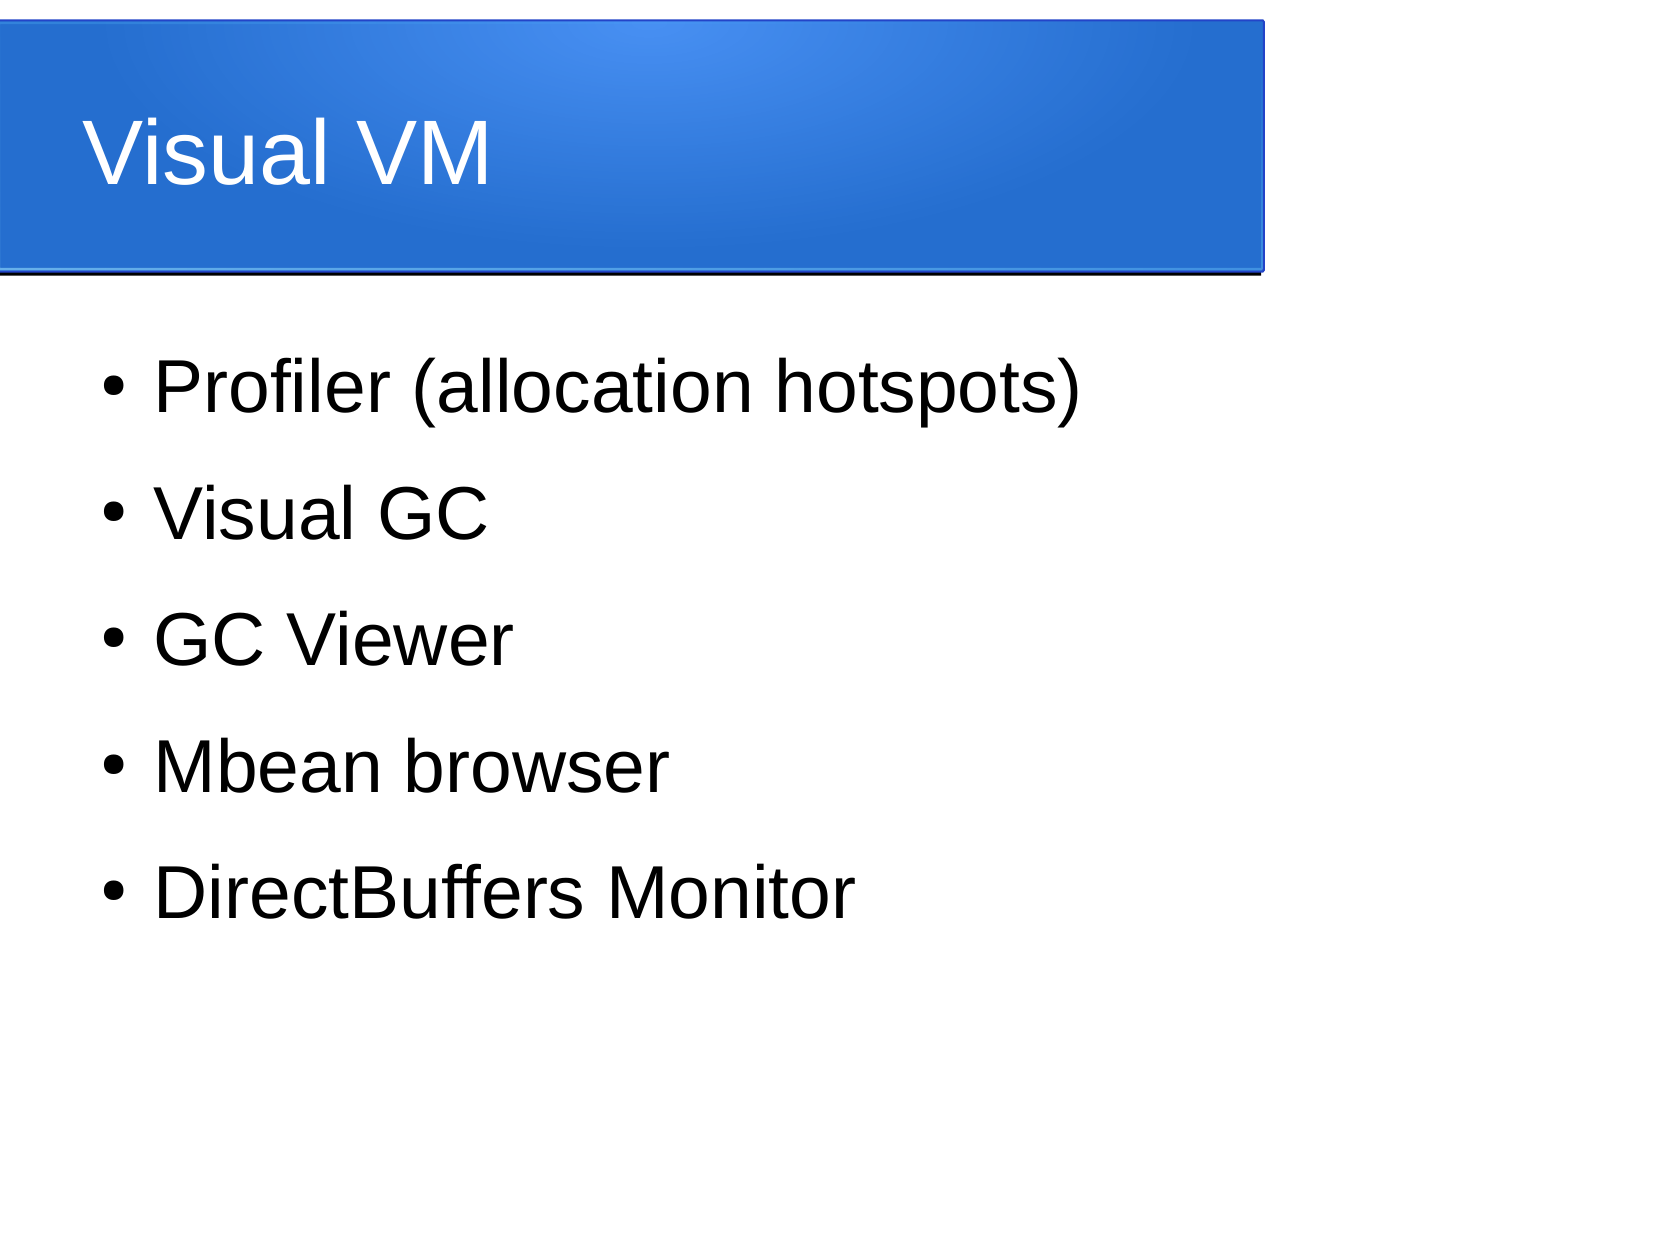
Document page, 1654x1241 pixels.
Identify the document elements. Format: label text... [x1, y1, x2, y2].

title Visual VM [82, 49, 1250, 257]
list Profiler (allocation hotspots) Visual GC GC Viewer Mbean browser DirectBuffers Monitor [82, 345, 1538, 1065]
